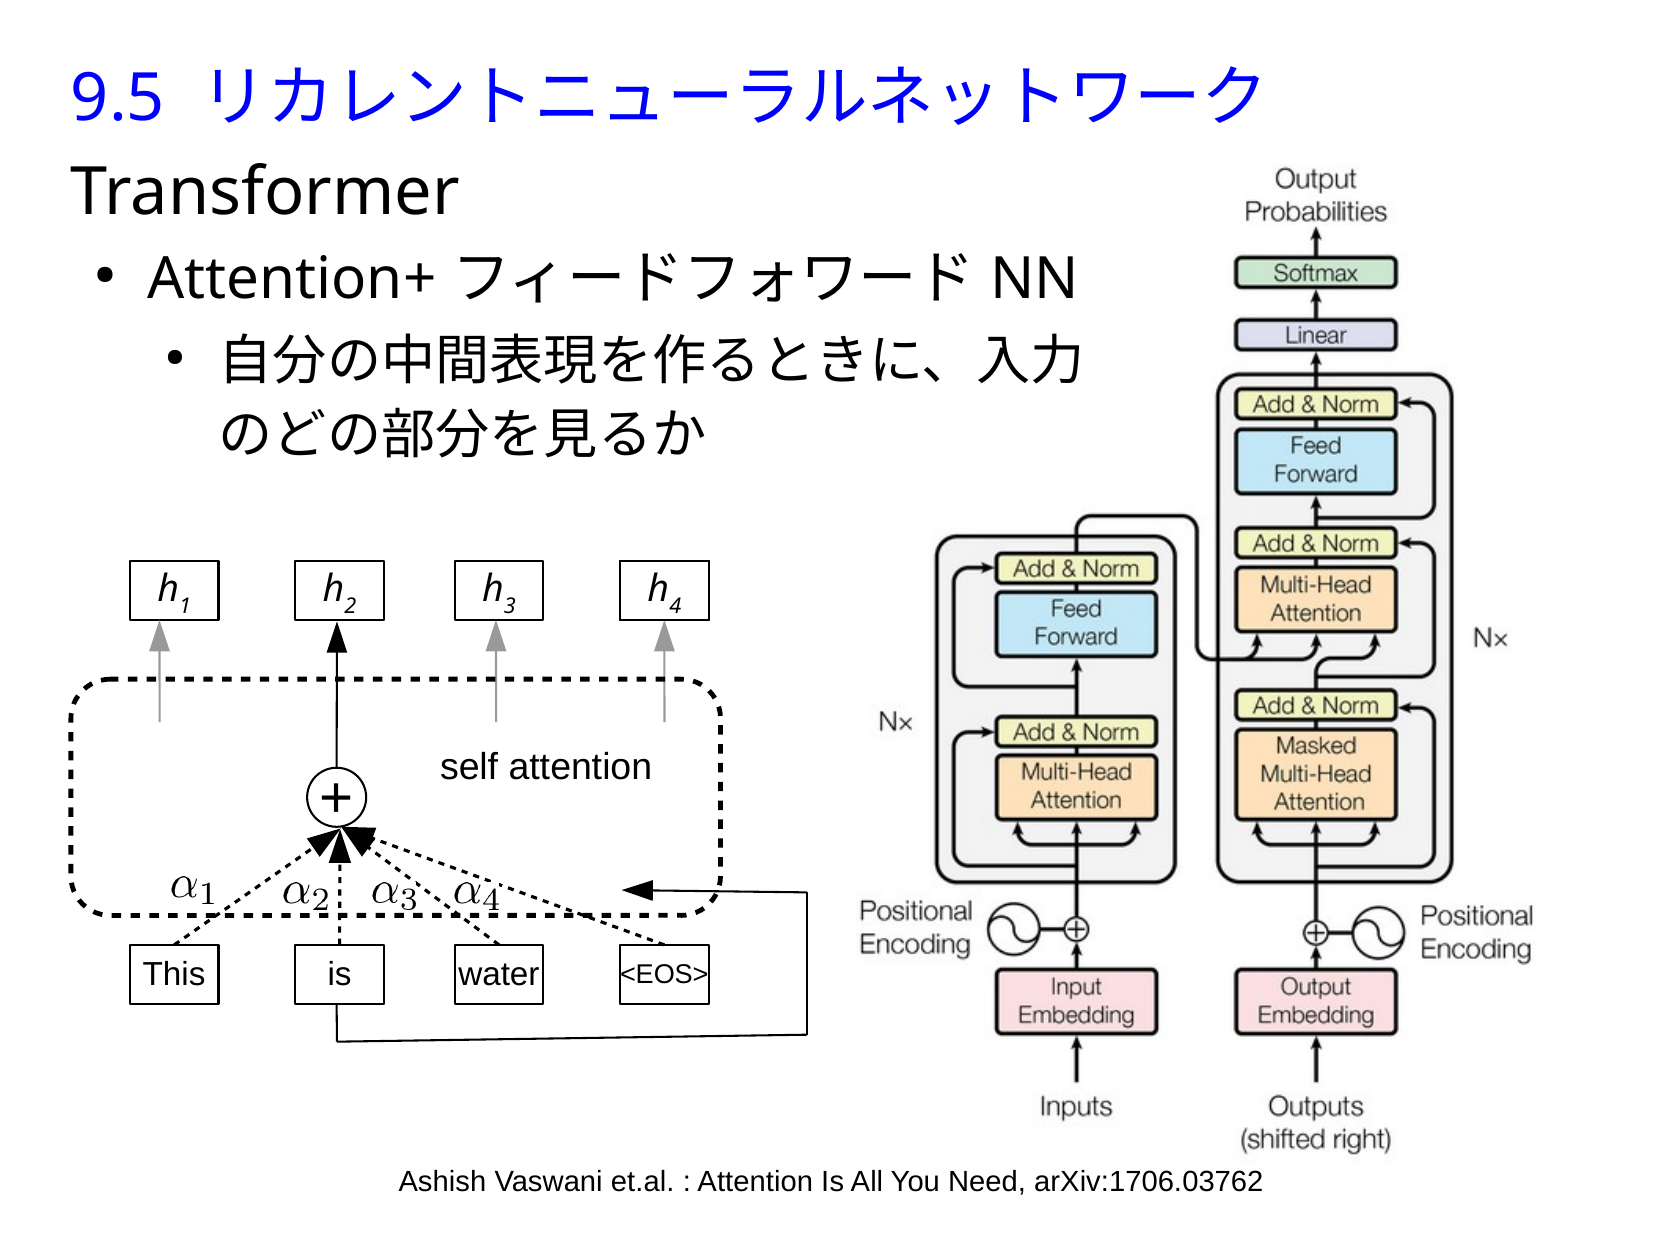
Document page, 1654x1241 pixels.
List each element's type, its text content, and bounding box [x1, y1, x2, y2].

text_box This [129, 944, 219, 1004]
title 9.5 リカレントニューラルネットワーク [70, 29, 1595, 159]
text_box h2 [295, 561, 384, 621]
title Transformer [70, 159, 1595, 254]
picture [283, 882, 328, 910]
text_box h4 [620, 561, 709, 621]
text_box h3 [454, 561, 544, 621]
text_box + [307, 767, 367, 827]
picture [171, 876, 214, 904]
list Attention+フィードフォワードNN 自分の中間表現を作るときに、入力 のどの部分を見るか [76, 236, 1565, 1170]
text_box is [295, 944, 384, 1004]
text_box water [454, 944, 544, 1004]
picture [454, 882, 499, 910]
text_box self attention [425, 738, 668, 796]
text_box <EOS> [620, 944, 709, 1004]
text_box h1 [129, 561, 219, 621]
picture [372, 882, 416, 911]
text_box Ashish Vaswani et.al. : Attention Is All You Need, arXiv:1706.03762 [383, 1157, 1329, 1217]
